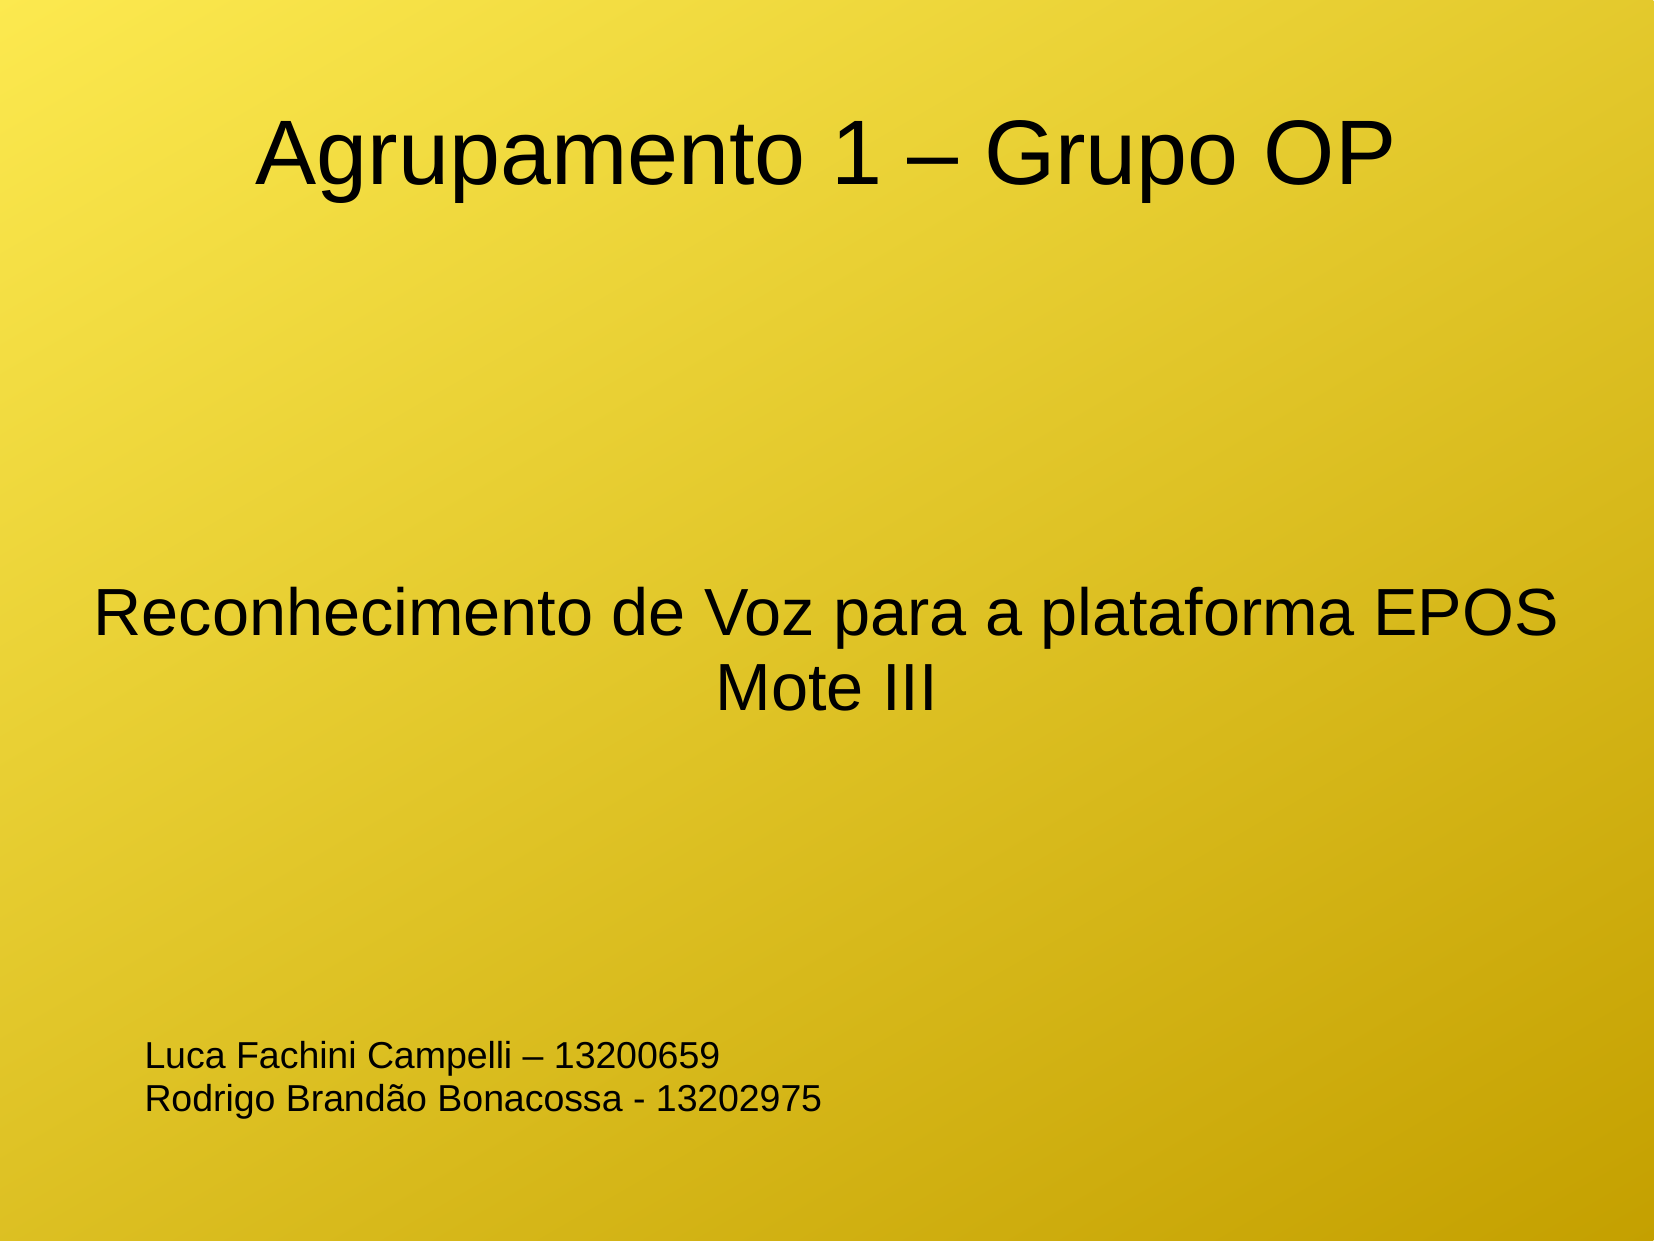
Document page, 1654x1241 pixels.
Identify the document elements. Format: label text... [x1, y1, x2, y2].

title Agrupamento 1 – Grupo OP [82, 49, 1571, 257]
text_box Luca Fachini Campelli – 13200659 Rodrigo Brandão Bonacossa - 13202975 [129, 1027, 1536, 1127]
subtitle Reconhecimento de Voz para a plataforma EPOS Mote III [82, 290, 1571, 1010]
